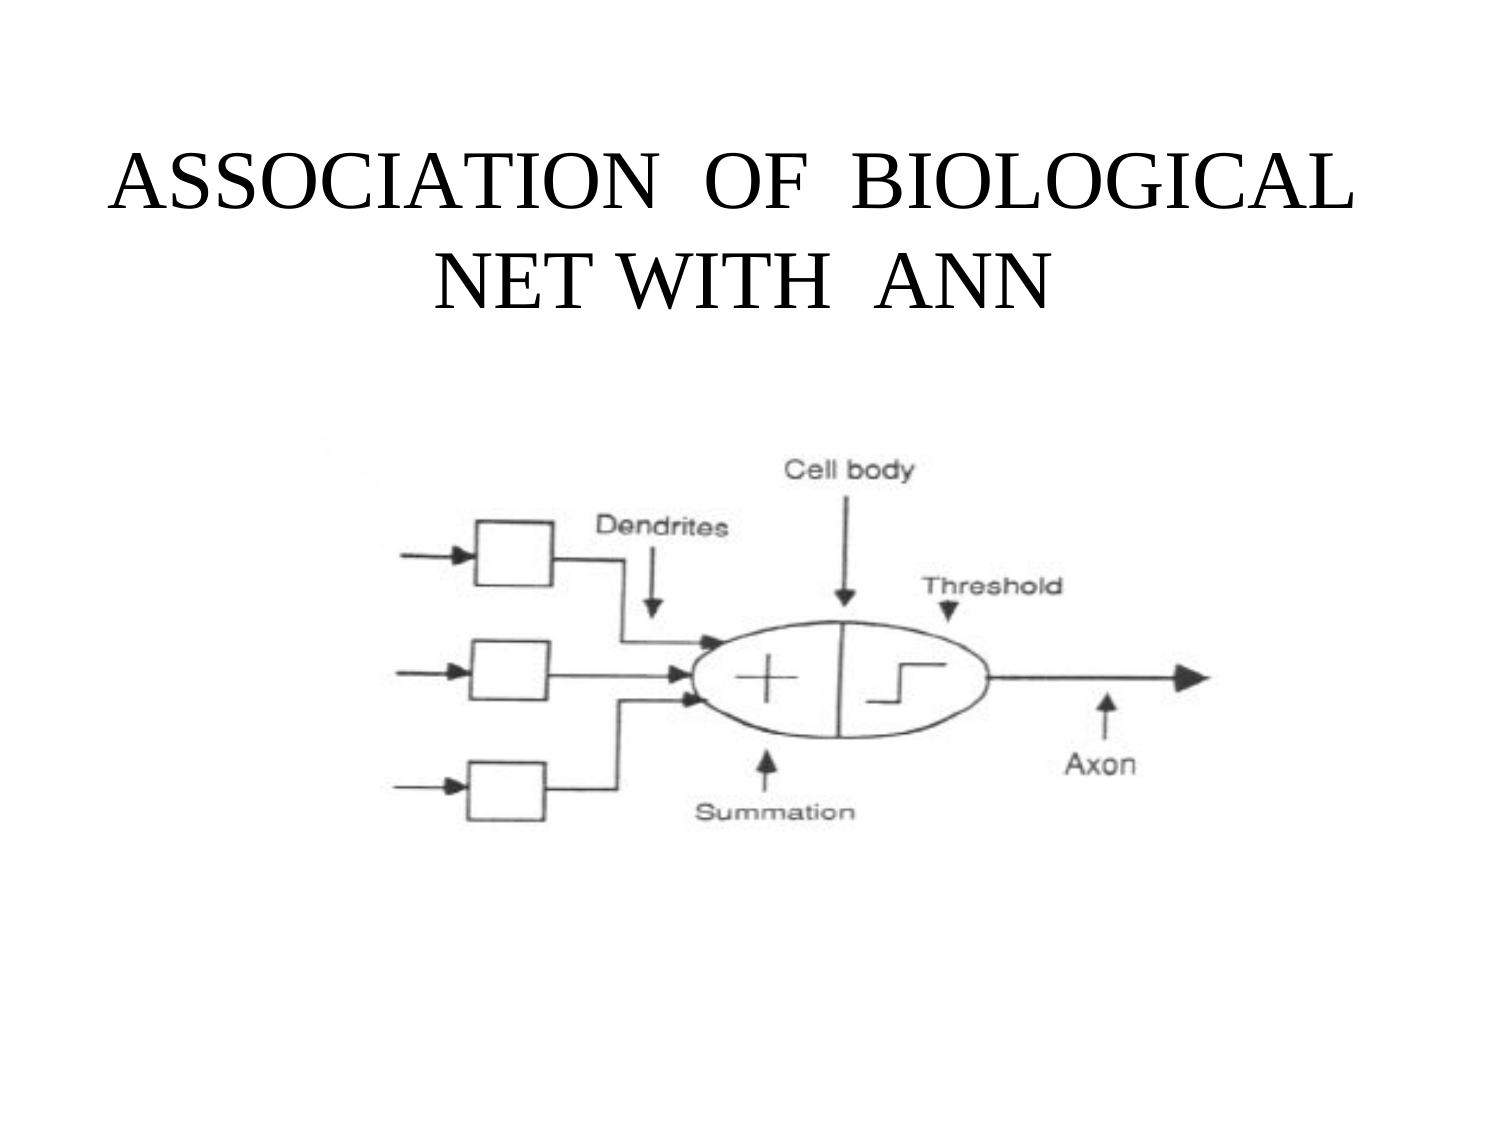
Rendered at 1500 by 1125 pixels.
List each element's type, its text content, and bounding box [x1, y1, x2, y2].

title ASSOCIATION OF BIOLOGICAL NET WITH ANN [75, 87, 1413, 263]
picture [324, 437, 1276, 863]
